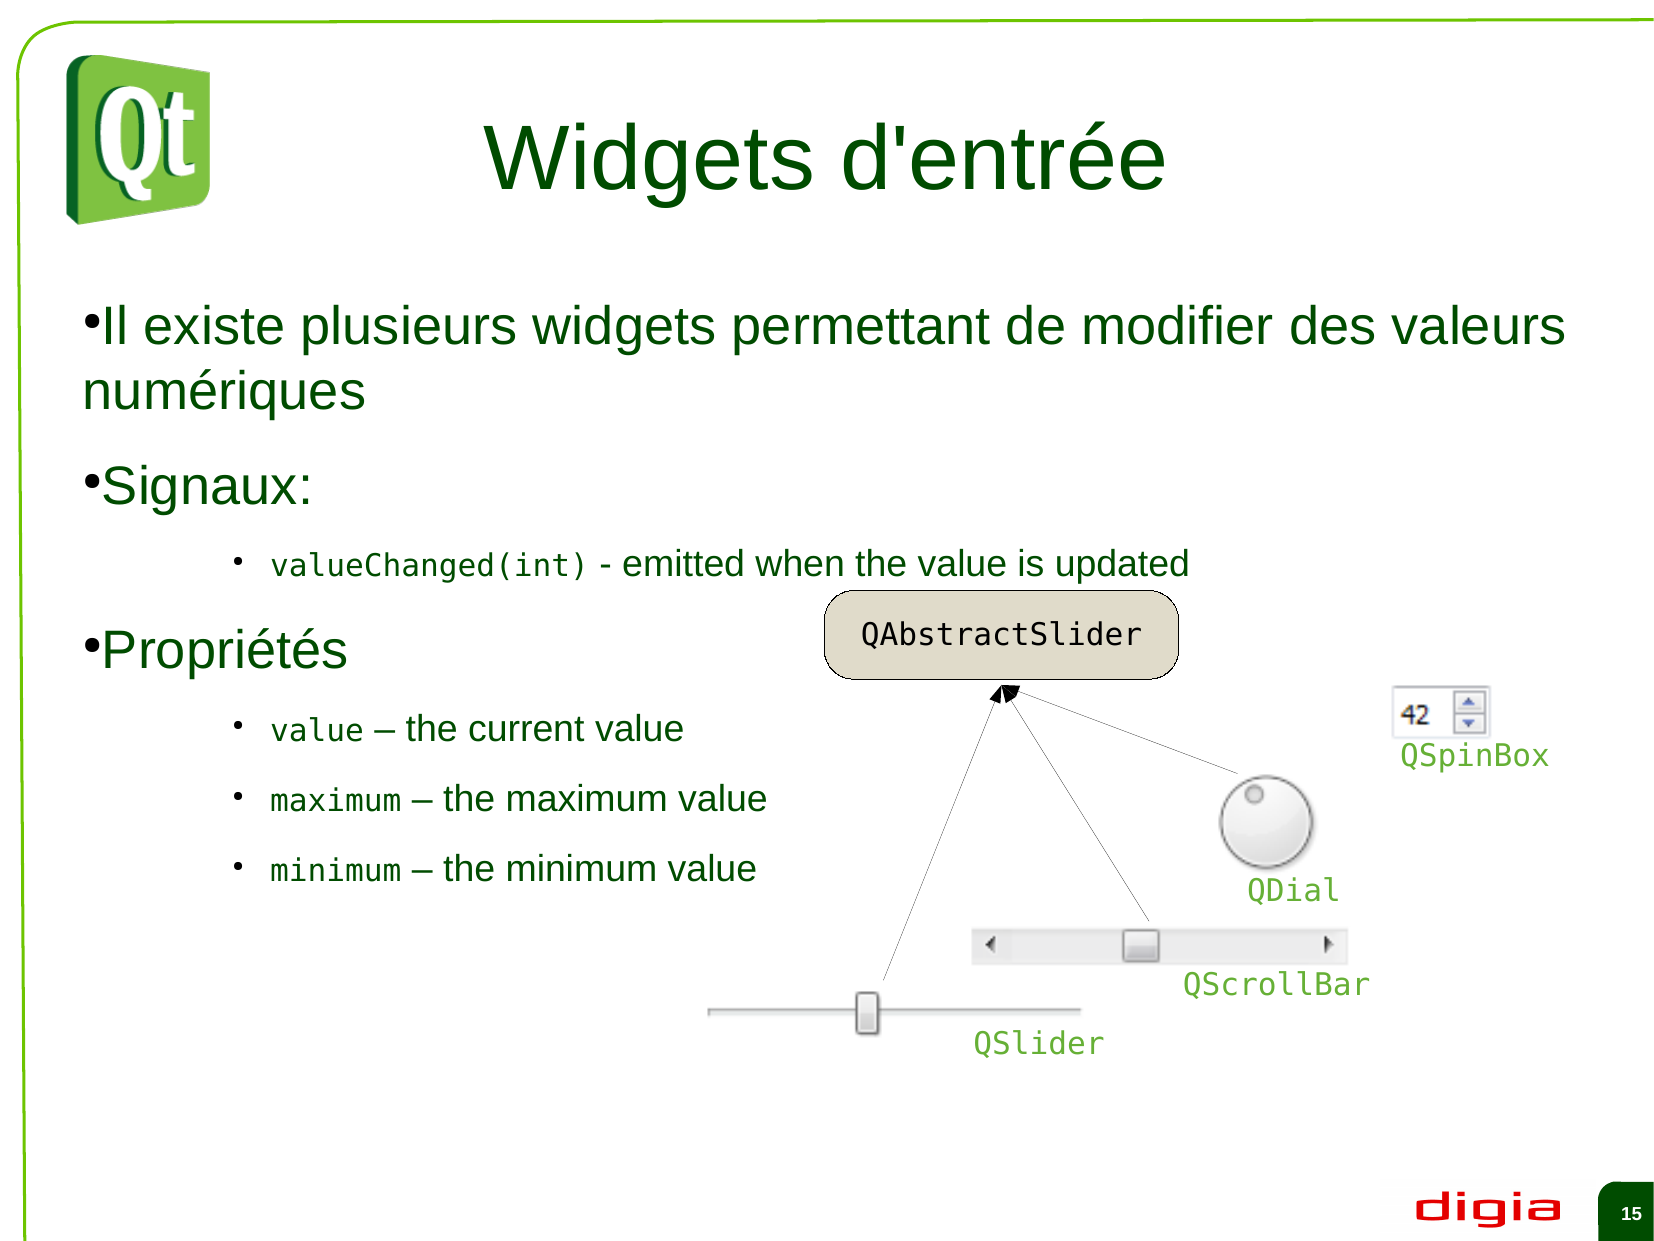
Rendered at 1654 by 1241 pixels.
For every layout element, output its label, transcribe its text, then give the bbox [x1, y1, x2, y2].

picture [970, 925, 1351, 968]
text_box QSlider [958, 1017, 1120, 1069]
text_box QDial [1232, 865, 1356, 917]
picture [1217, 773, 1321, 877]
picture [706, 990, 1086, 1040]
list Il existe plusieurs widgets permettant de modifier des valeurs numériques Signaux: valueChanged(int) - emitted when the value is updated Propriétés value – the current value maximum – the maximum value minimum – the minimum value [82, 290, 1571, 1094]
text_box QScrollBar [1168, 958, 1386, 1010]
text_box QSpinBox [1385, 730, 1565, 782]
text_box QAbstractSlider [824, 590, 1179, 680]
picture [1390, 685, 1494, 730]
title Widgets d'entrée [82, 56, 1571, 250]
